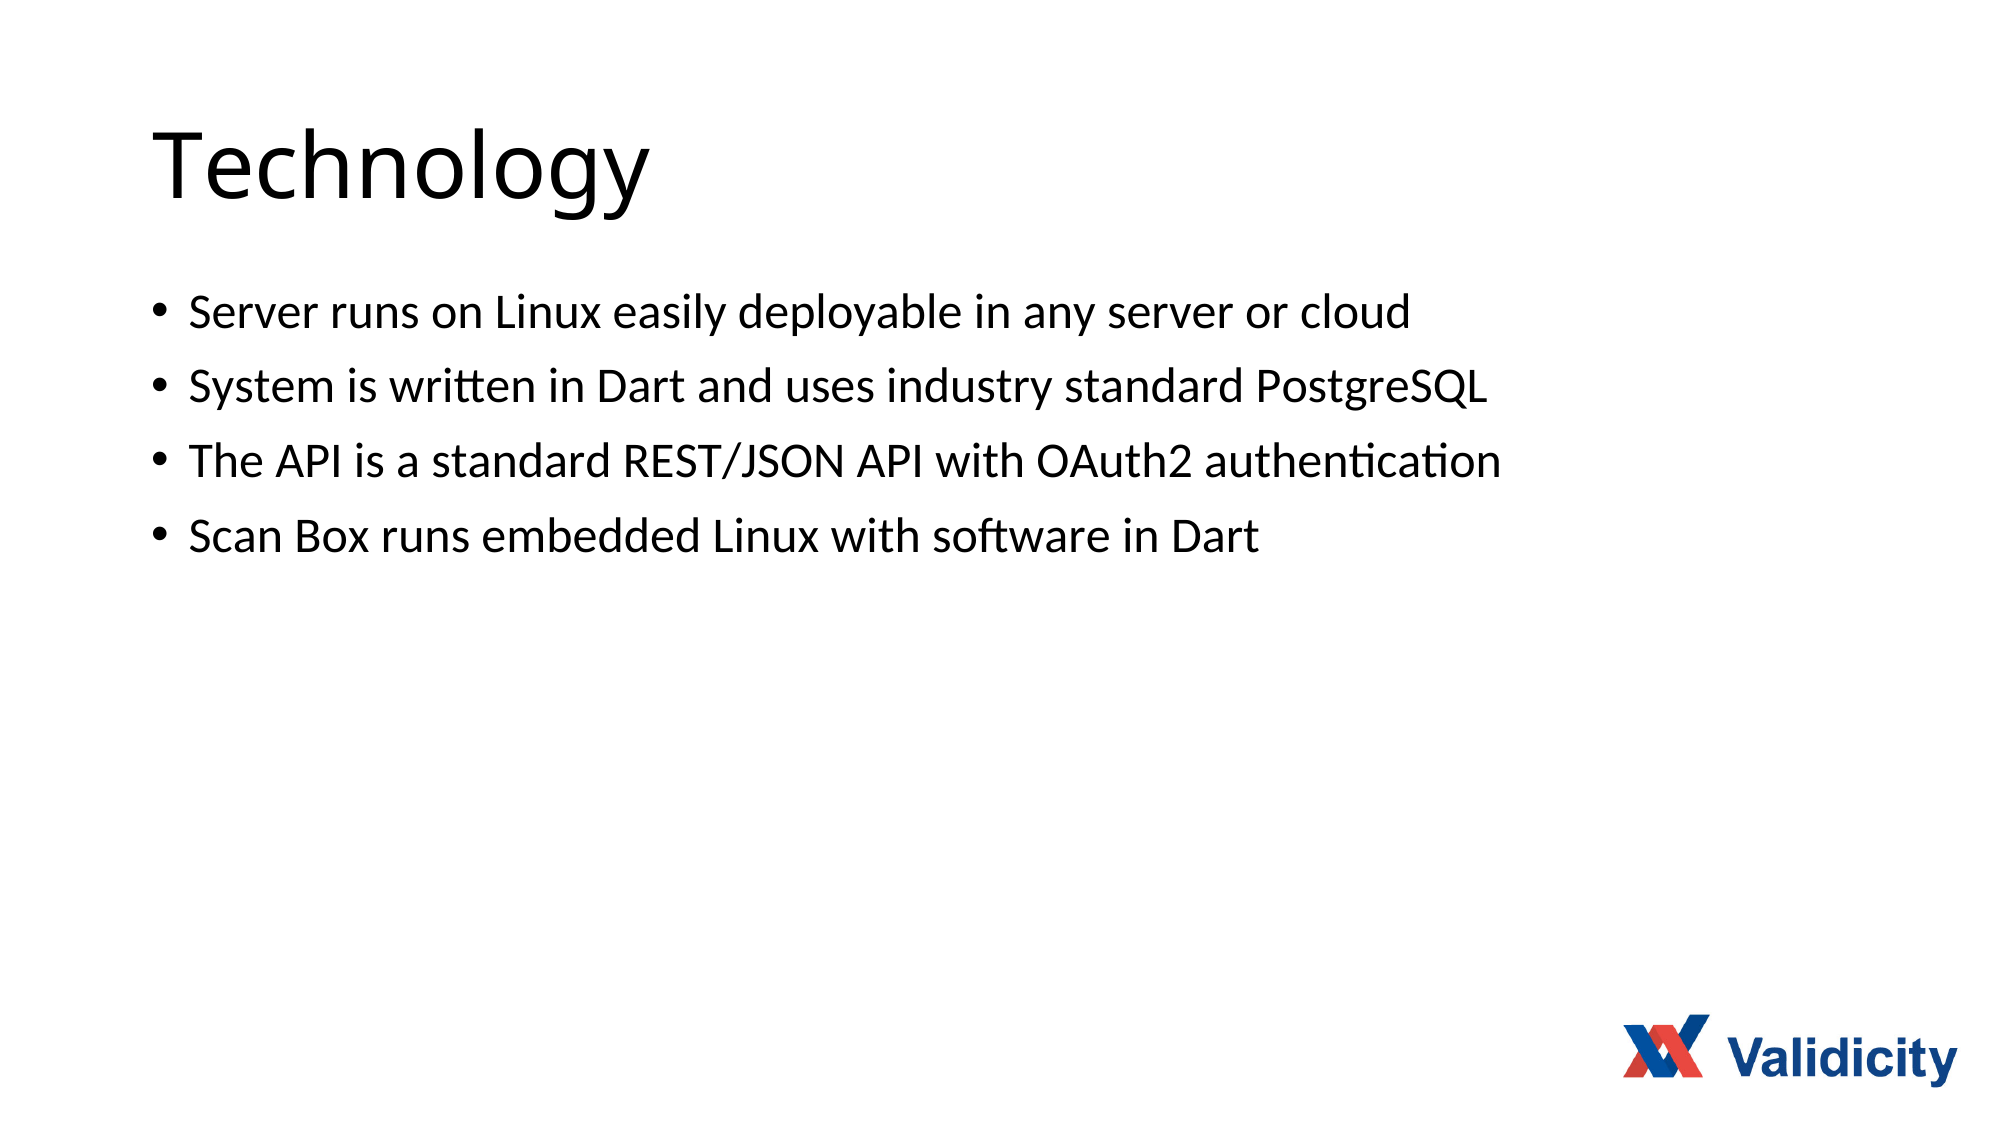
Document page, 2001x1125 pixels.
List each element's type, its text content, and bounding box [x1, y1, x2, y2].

title Technology [137, 59, 1863, 278]
picture [1574, 976, 1999, 1125]
list Server runs on Linux easily deployable in any server or cloud System is written in Dart and uses industry standard PostgreSQL The API is a standard REST/JSON API with OAuth2 authentication Scan Box runs embedded Linux with software in Dart [136, 277, 1862, 999]
